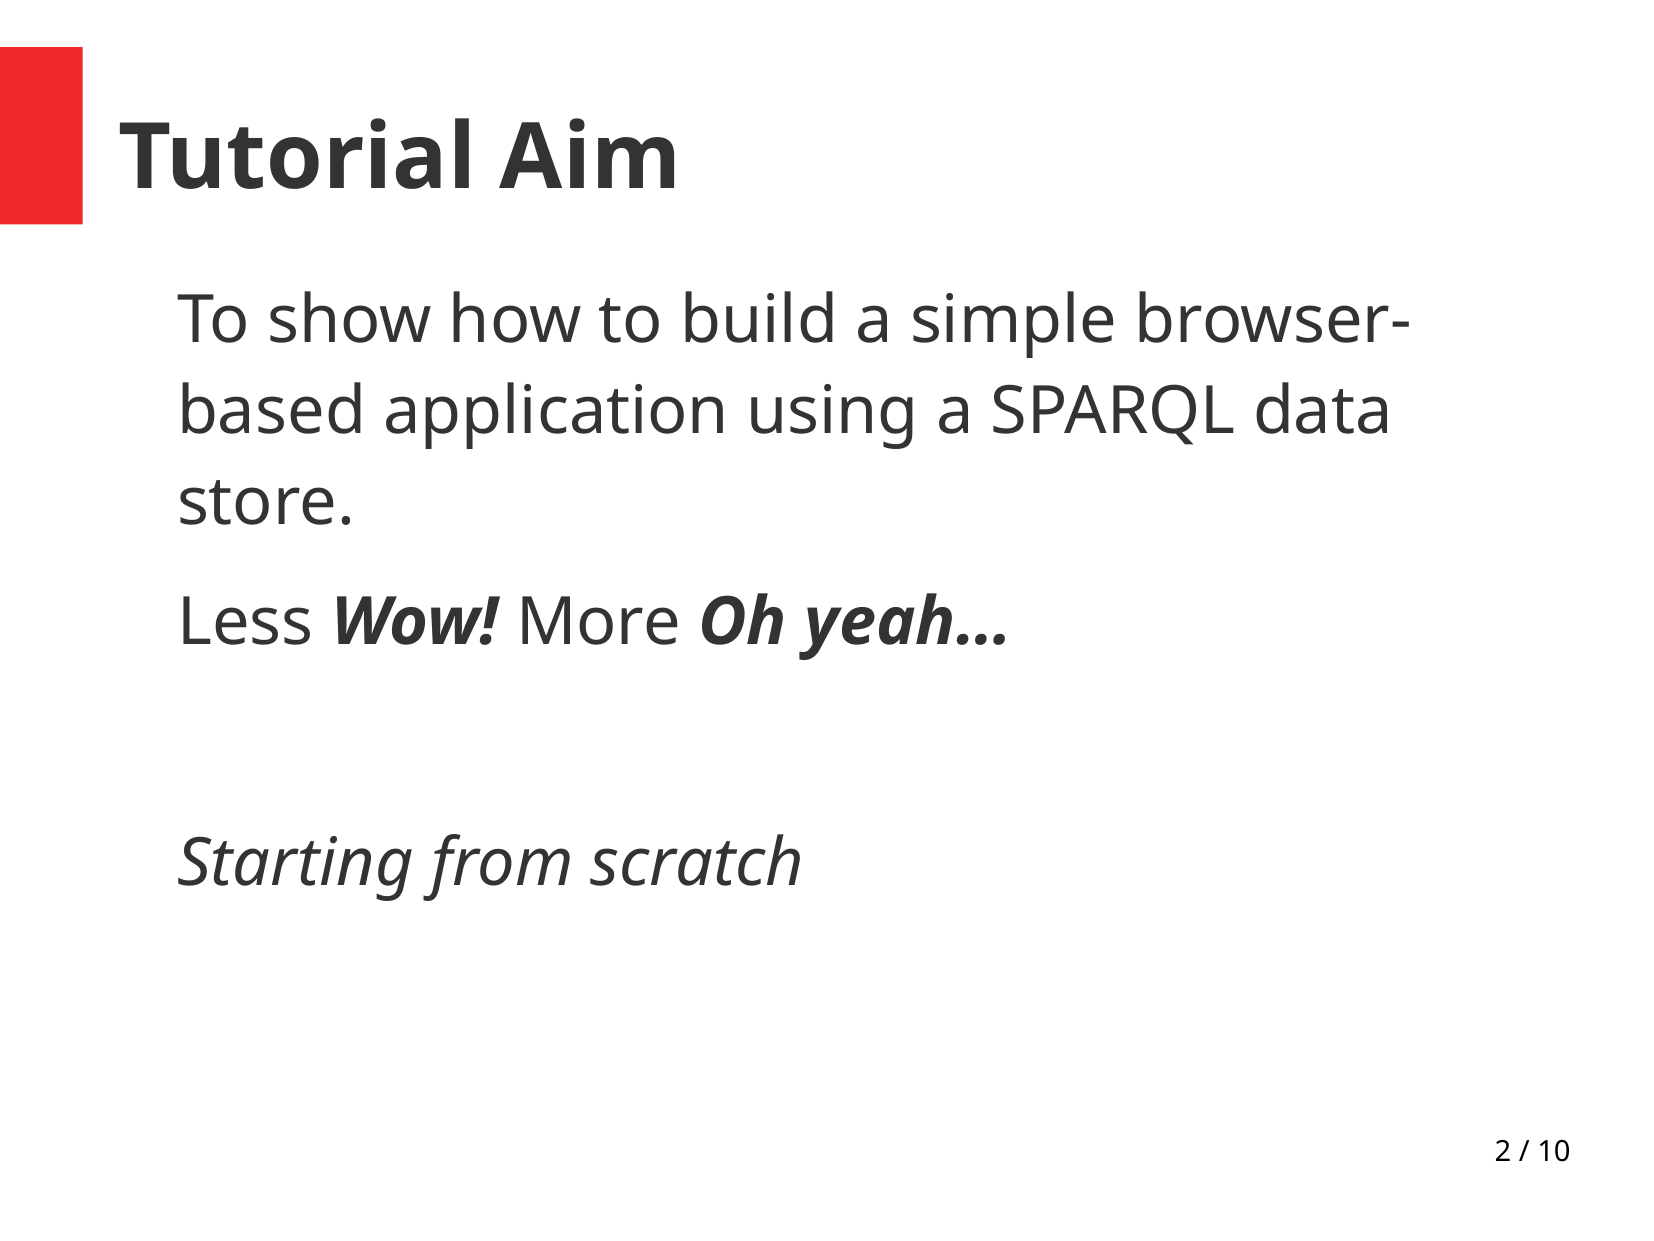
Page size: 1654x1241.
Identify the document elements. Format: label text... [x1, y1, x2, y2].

title Tutorial Aim [118, 49, 1571, 257]
list To show how to build a simple browser-based application using a SPARQL data store. Less Wow! More Oh yeah… Starting from scratch [106, 271, 1524, 991]
